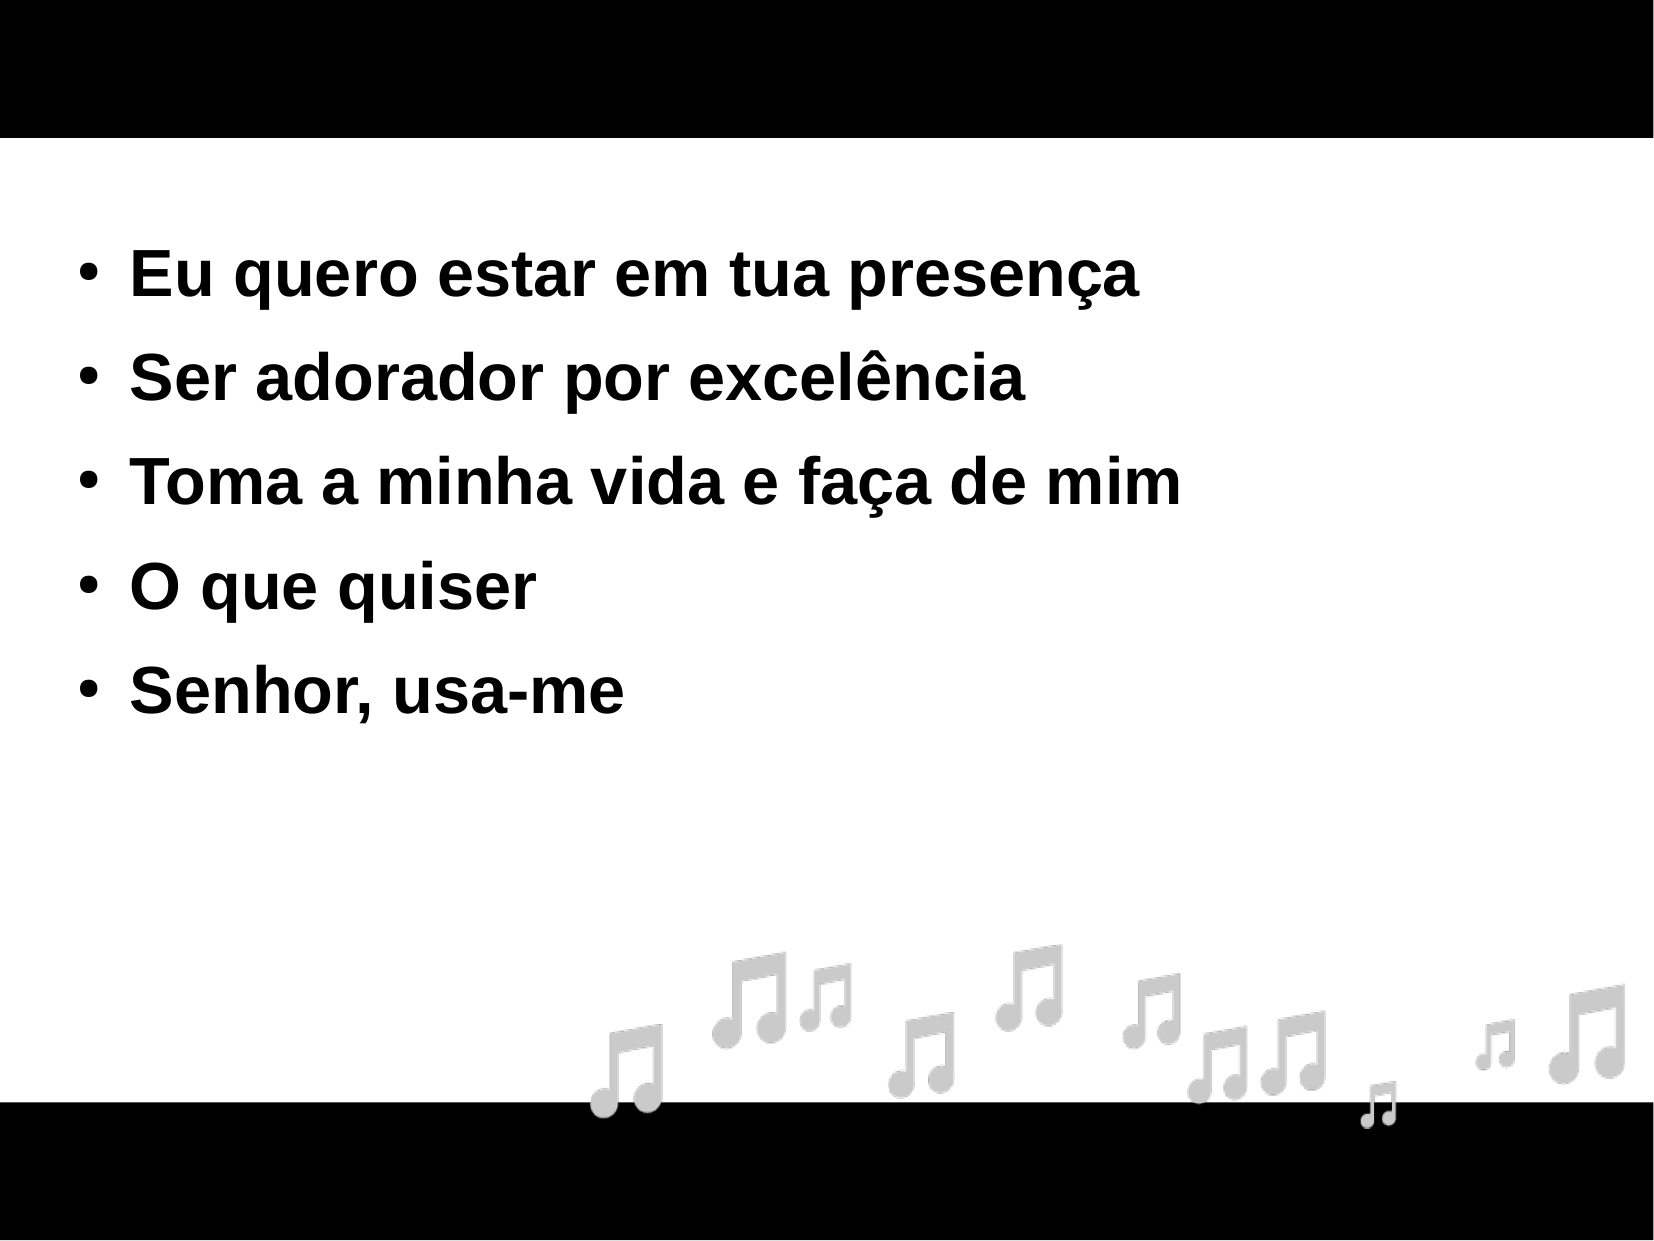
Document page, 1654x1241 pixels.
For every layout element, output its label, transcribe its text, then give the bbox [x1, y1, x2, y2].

list Eu quero estar em tua presença Ser adorador por excelência Toma a minha vida e faça de mim O que quiser Senhor, usa-me [59, 236, 1595, 1024]
